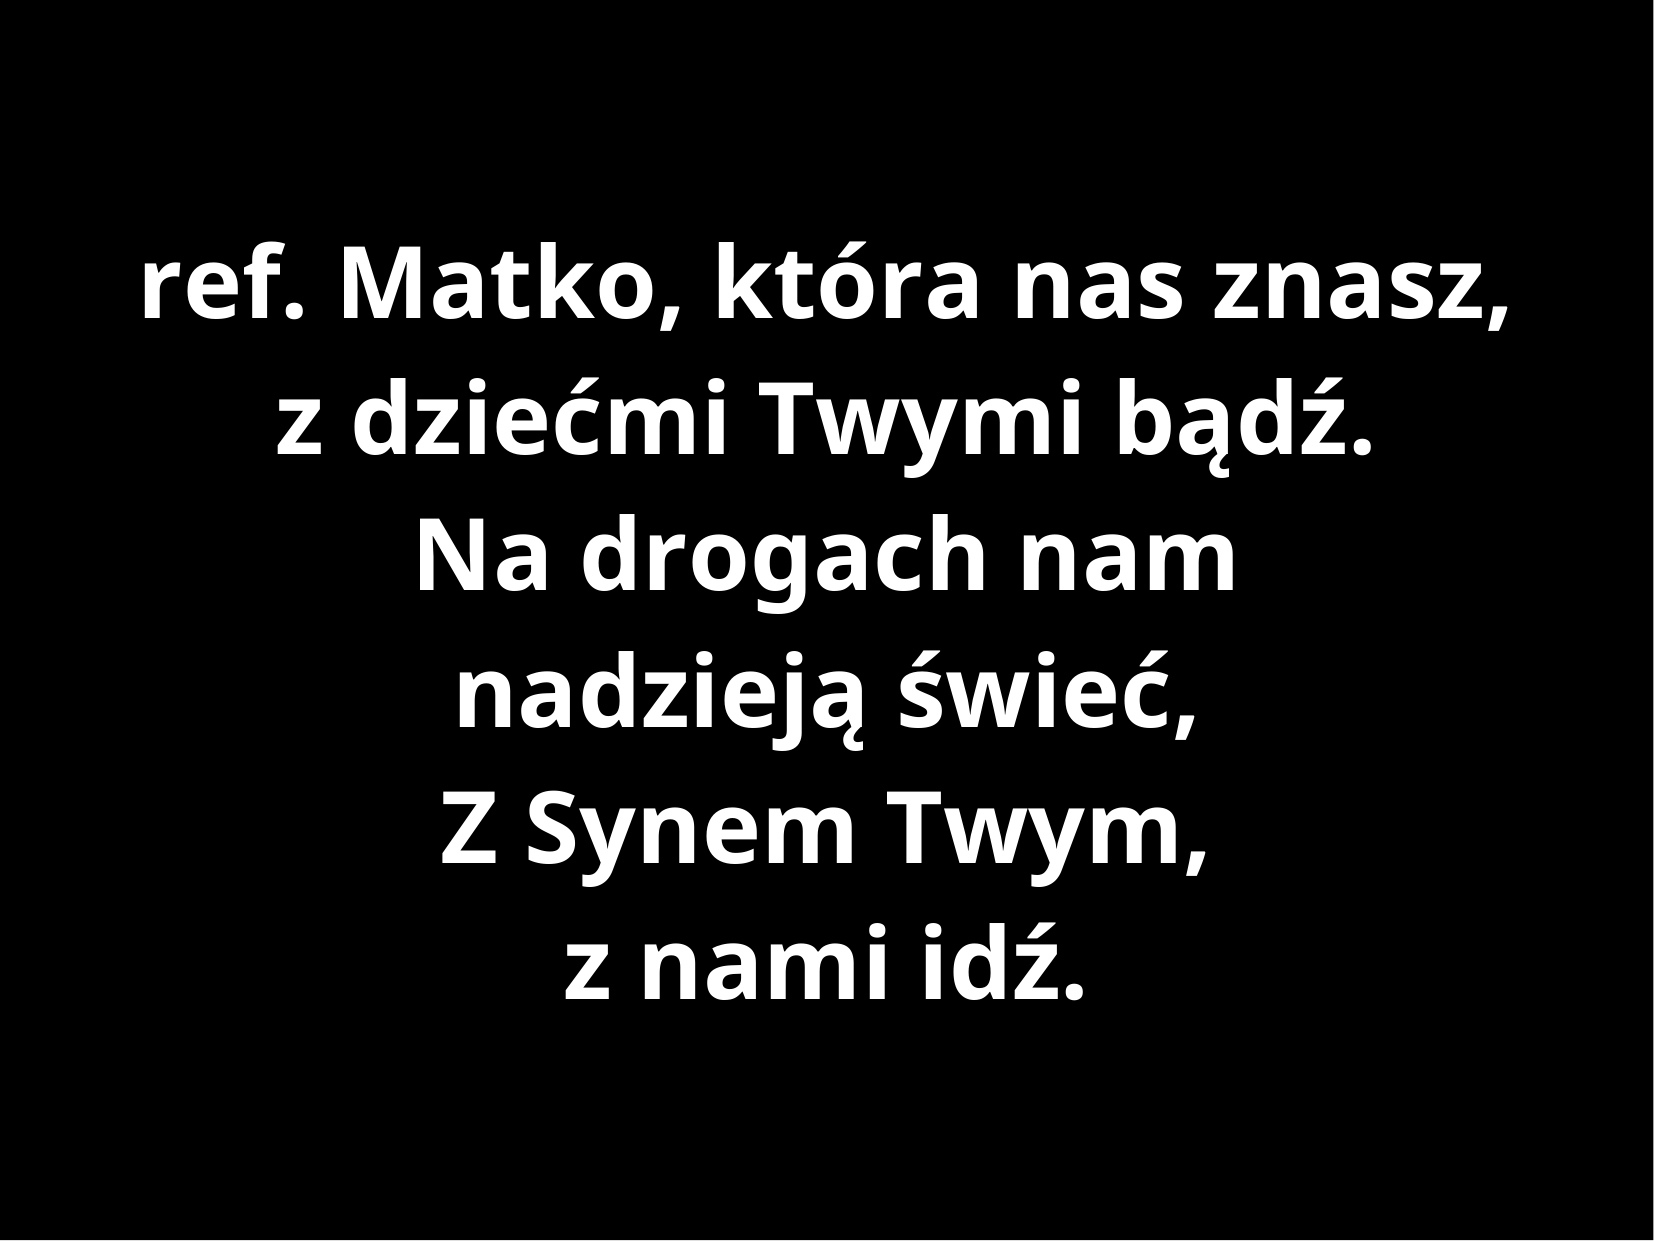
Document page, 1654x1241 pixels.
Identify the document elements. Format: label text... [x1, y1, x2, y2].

title ref. Matko, która nas znasz, z dziećmi Twymi bądź. Na drogach nam nadzieją świeć, Z Synem Twym, z nami idź. [0, 0, 1654, 1241]
